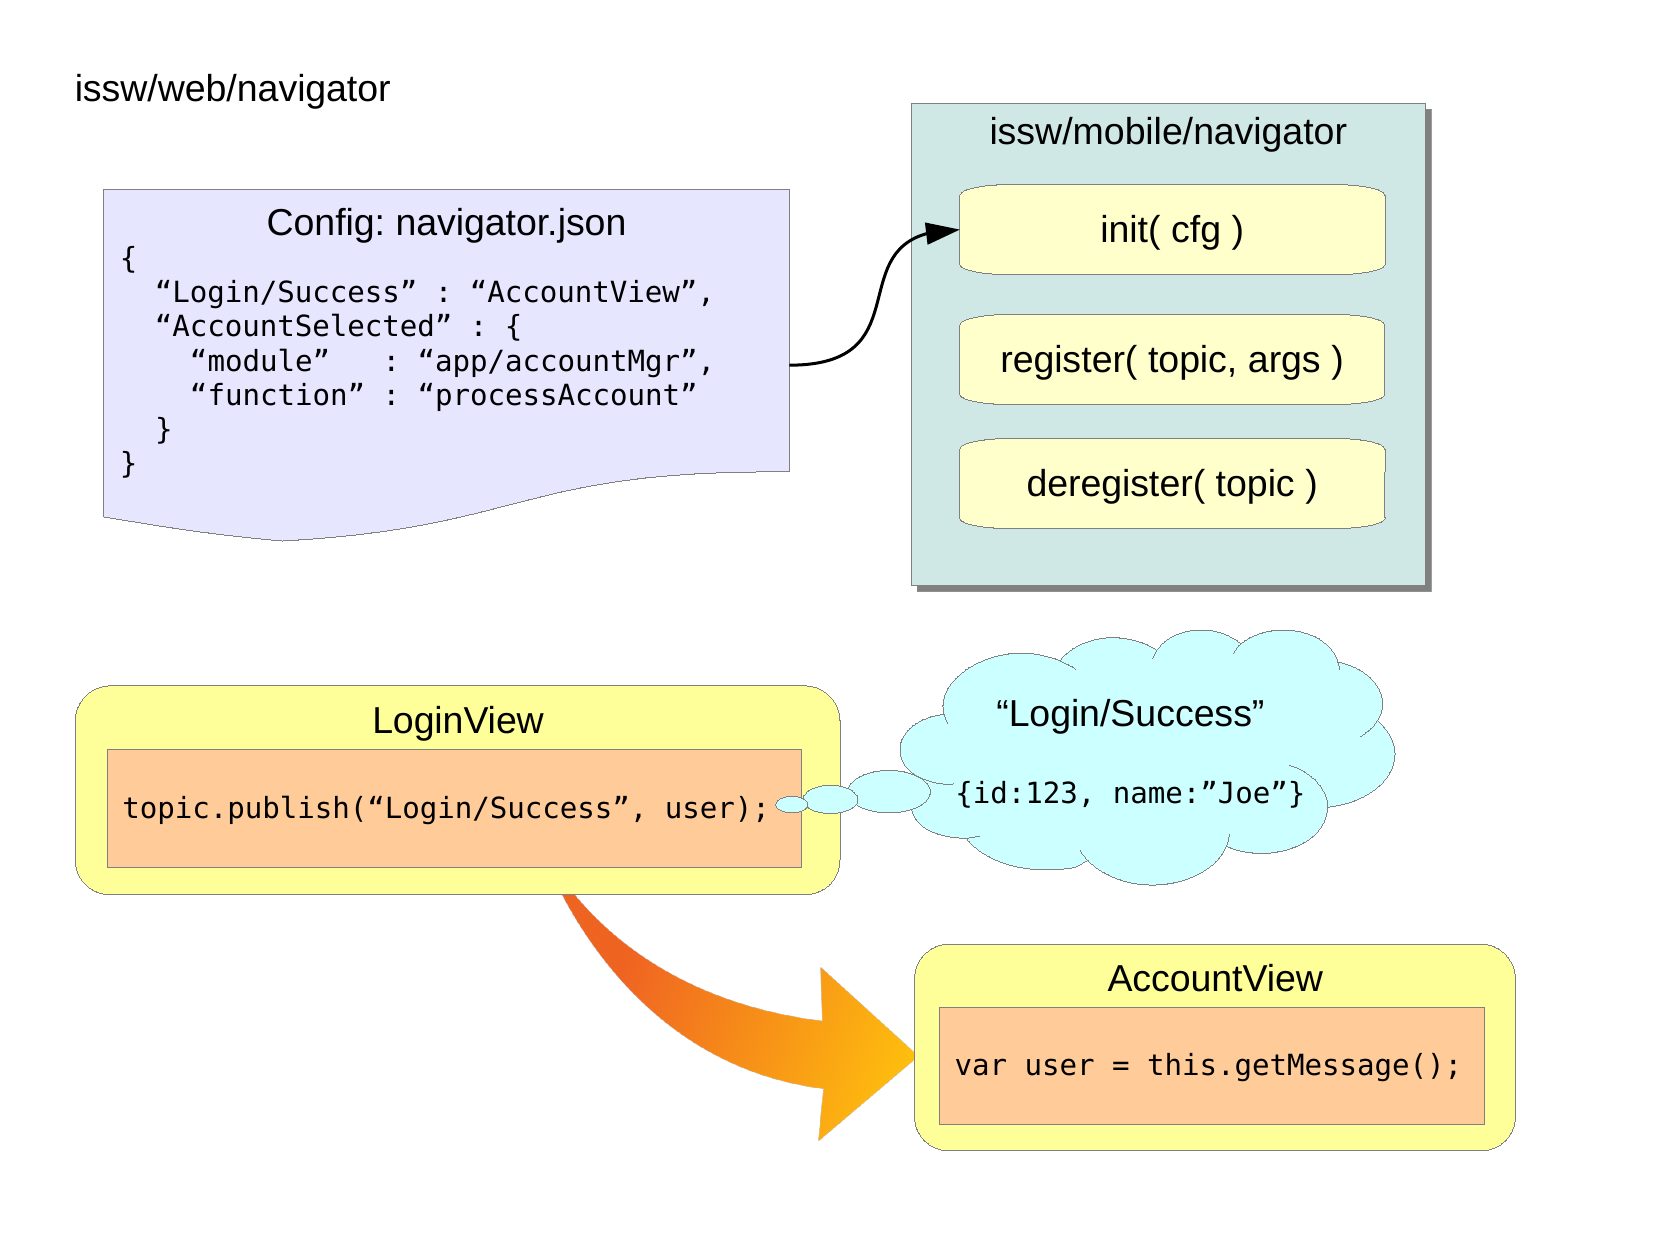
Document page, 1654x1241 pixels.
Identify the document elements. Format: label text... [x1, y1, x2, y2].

text_box [103, 189, 790, 194]
text_box init( cfg ) [959, 184, 1386, 275]
text_box issw/web/navigator [60, 60, 1096, 117]
text_box { “Login/Success” : “AccountView”, “AccountSelected” : { “module” : “app/accountMgr”, “function” : “processAccount” } } [105, 251, 740, 556]
text_box issw/mobile/navigator [911, 103, 1426, 179]
text_box [740, 251, 790, 473]
text_box var user = this.getMessage(); [939, 1007, 1485, 1125]
picture [555, 880, 914, 1201]
text_box register( topic, args ) [959, 314, 1385, 405]
text_box topic.publish(“Login/Success”, user); [107, 749, 802, 868]
text_box Config: navigator.json [103, 194, 790, 251]
text_box [75, 713, 841, 895]
text_box [90, 685, 825, 692]
text_box [802, 757, 841, 798]
text_box AccountView [915, 950, 1516, 1017]
text_box “Login/Success” {id:123, name:”Joe”} [775, 630, 1396, 886]
text_box deregister( topic ) [959, 438, 1386, 529]
text_box LoginView [76, 692, 841, 757]
text_box [929, 944, 1501, 950]
text_box [914, 973, 1516, 1151]
text_box [911, 179, 1426, 586]
